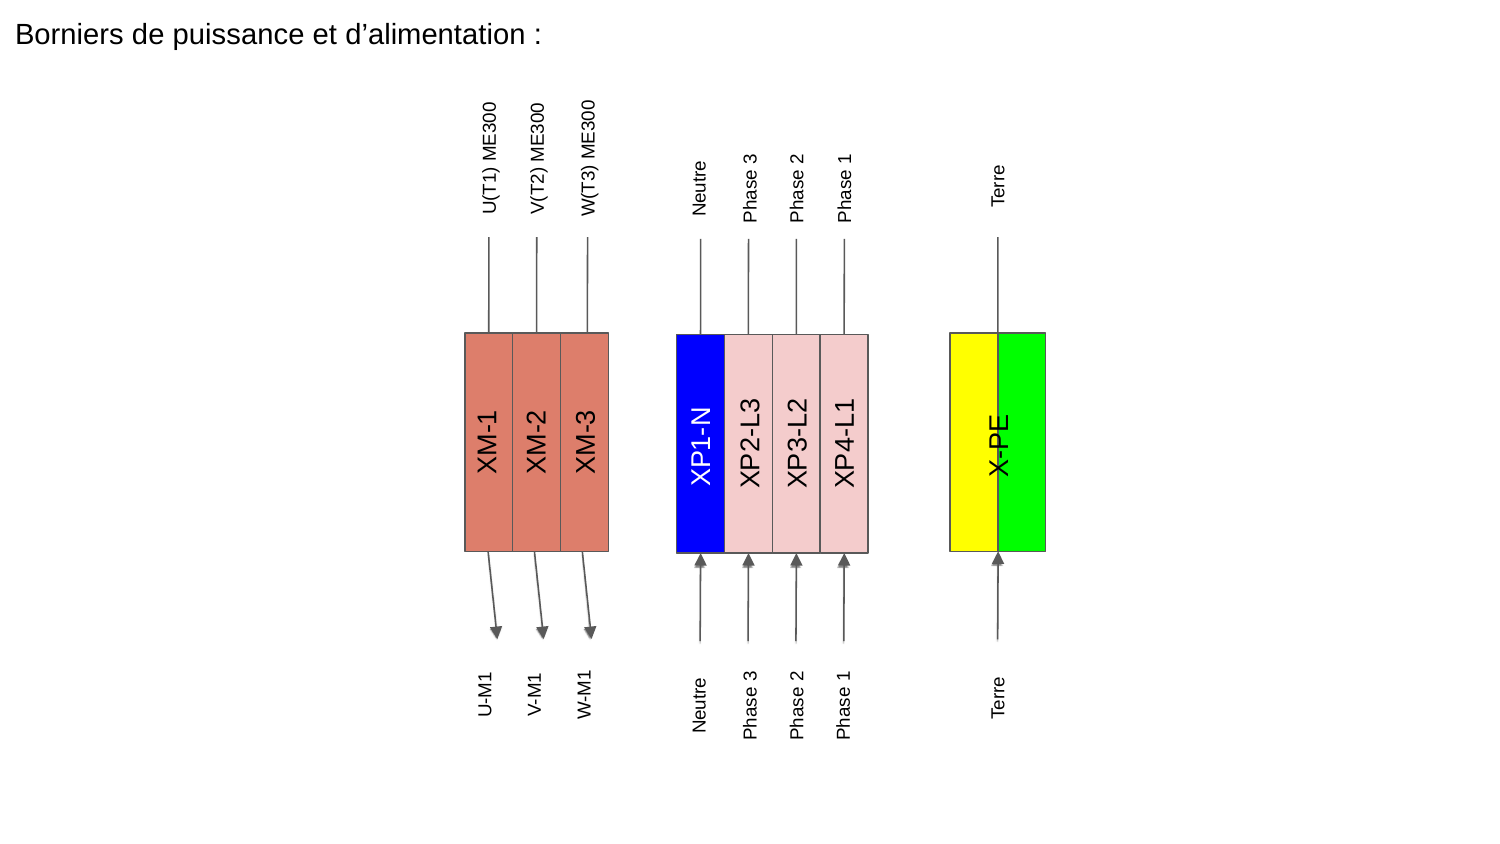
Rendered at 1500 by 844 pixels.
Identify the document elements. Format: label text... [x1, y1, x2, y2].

text_box V-M1 [511, 645, 557, 744]
text_box XM-2 [503, 391, 552, 493]
text_box Phase 2 [776, 652, 823, 760]
text_box [464, 332, 609, 391]
text_box XP2-L3 [717, 378, 764, 509]
text_box Phase 1 [823, 135, 871, 242]
text_box V(T2) ME300 [510, 84, 560, 233]
text_box Neutre [671, 652, 725, 760]
text_box Phase 3 [725, 135, 776, 242]
text_box W(T3) ME300 [560, 84, 614, 233]
text_box U-M1 [457, 645, 511, 744]
text_box XM-1 [454, 391, 503, 493]
text_box Neutre [671, 135, 725, 242]
text_box W-M1 [556, 645, 610, 744]
text_box Borniers de puissance et d’alimentation : [0, 0, 560, 65]
text_box Phase 3 [725, 652, 776, 760]
text_box Phase 2 [776, 135, 823, 242]
text_box XP4-L1 [811, 378, 875, 509]
text_box [676, 509, 869, 553]
text_box [676, 334, 869, 382]
text_box XP3-L2 [764, 378, 811, 509]
text_box [949, 332, 1046, 552]
text_box X-PE [965, 395, 1029, 496]
text_box Terre [970, 132, 1024, 240]
text_box XP1-N [667, 382, 731, 513]
text_box XM-3 [552, 391, 616, 493]
text_box Terre [970, 644, 1024, 752]
text_box [464, 493, 609, 552]
text_box U(T1) ME300 [462, 84, 510, 233]
text_box Phase 1 [823, 652, 869, 760]
